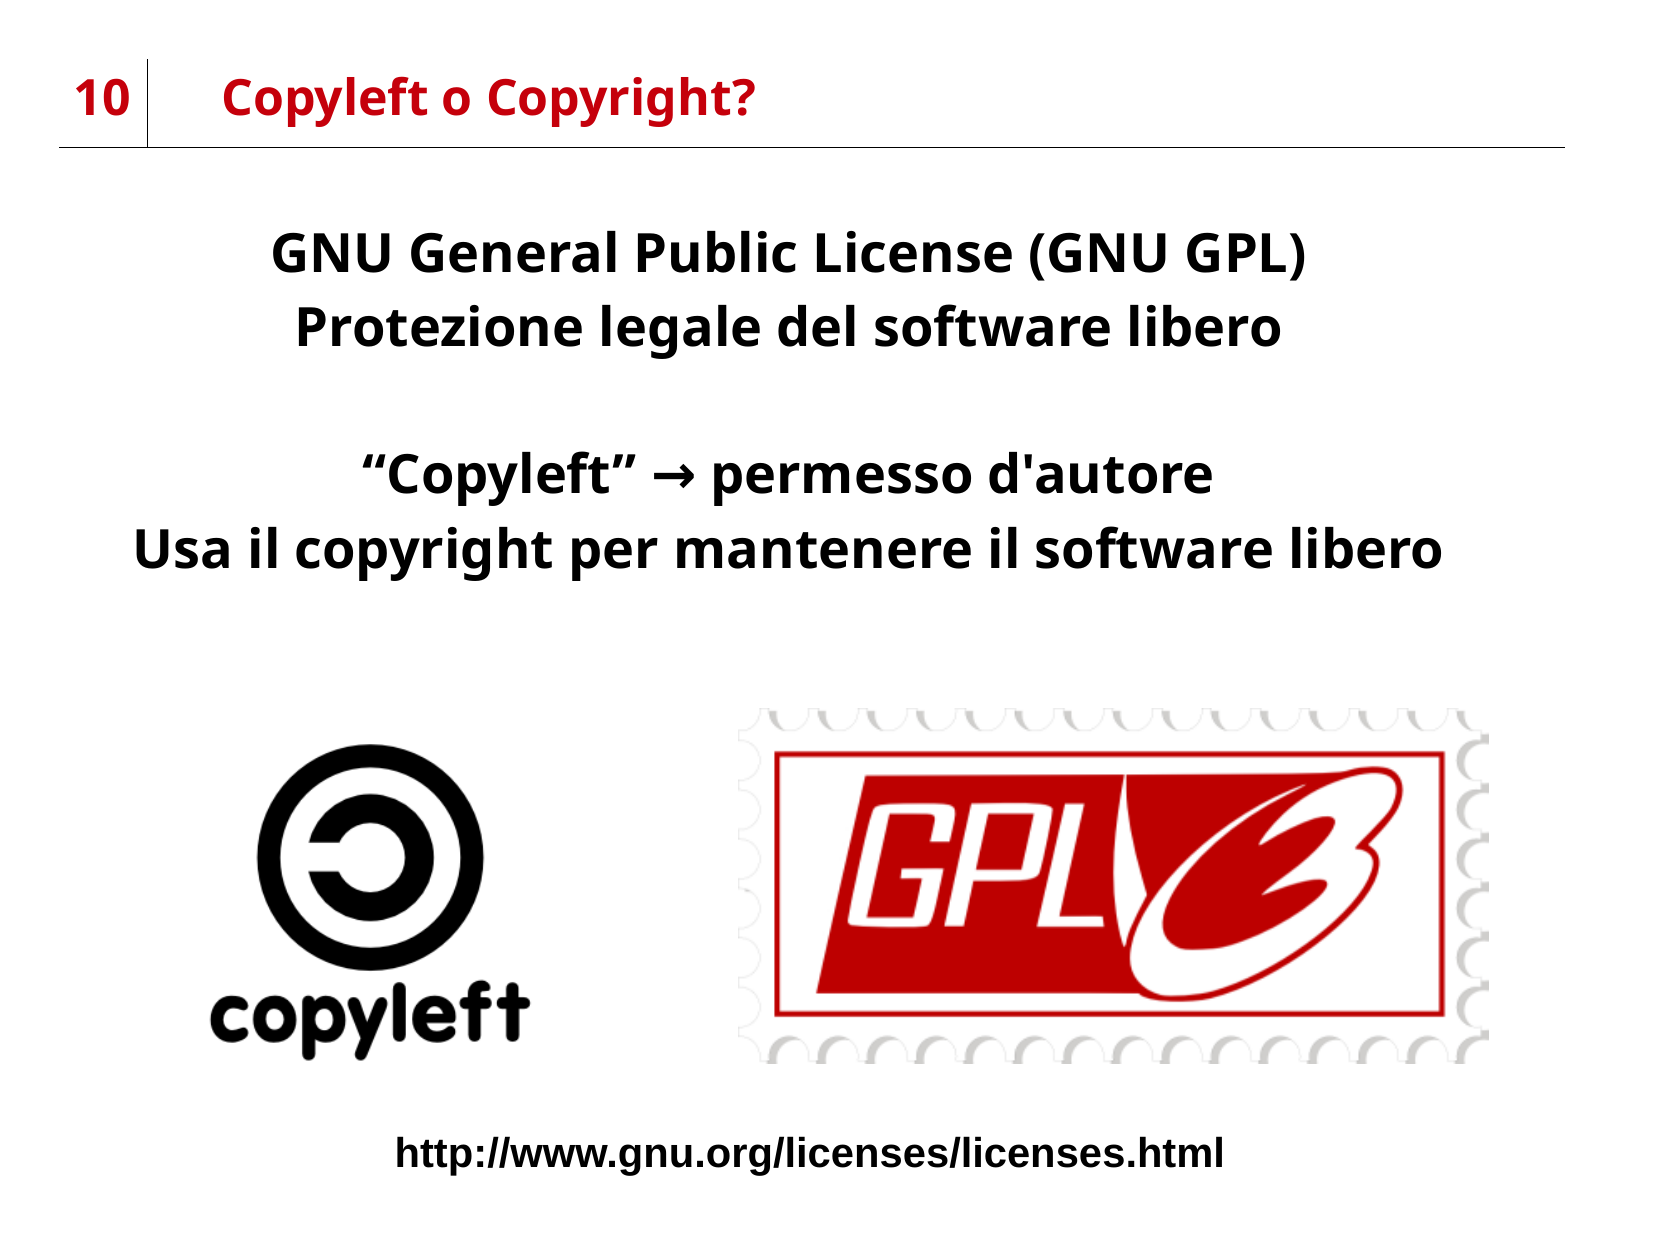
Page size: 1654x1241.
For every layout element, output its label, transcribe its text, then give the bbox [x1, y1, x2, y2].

text_box 10 Copyleft o Copyright? [59, 55, 1565, 128]
text_box http://www.gnu.org/licenses/licenses.html [379, 1122, 1241, 1184]
picture [738, 708, 1489, 1064]
picture [206, 738, 535, 1067]
text_box GNU General Public License (GNU GPL) Protezione legale del software libero “Copyleft” → permesso d'autore Usa il copyright per mantenere il software libero [118, 206, 1506, 600]
